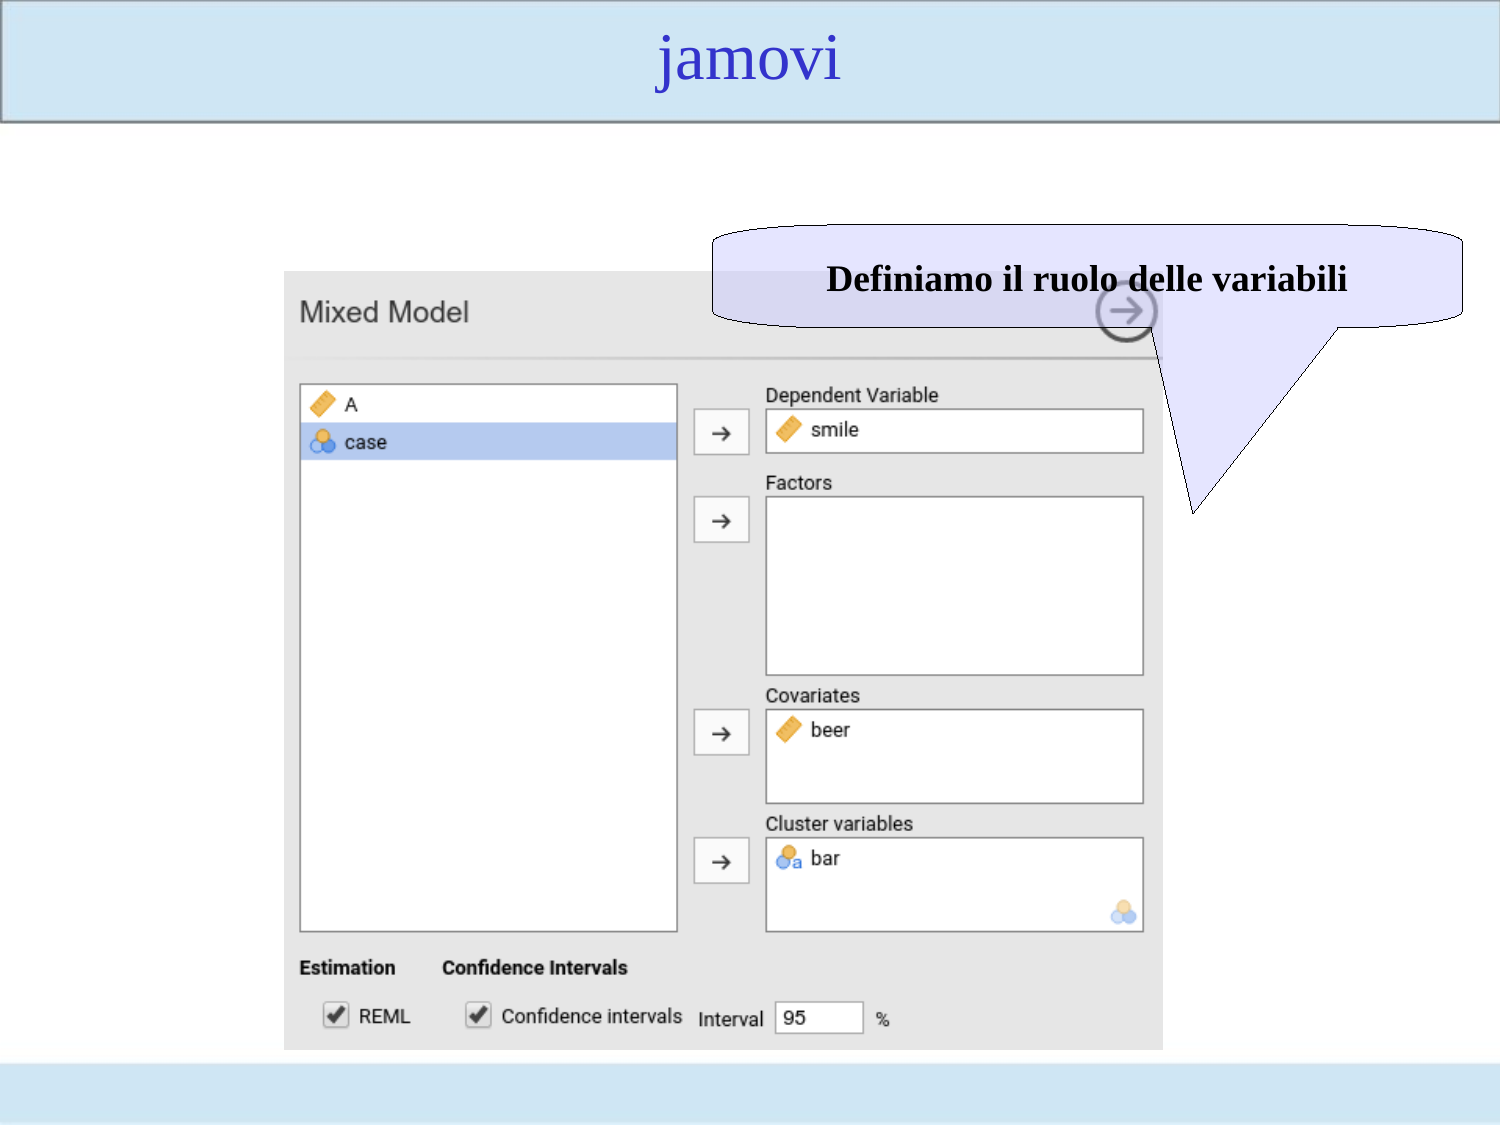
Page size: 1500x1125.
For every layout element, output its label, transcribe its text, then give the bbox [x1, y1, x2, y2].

text_box Definiamo il ruolo delle variabili [712, 224, 1463, 514]
title jamovi [112, 0, 1388, 147]
picture [0, 0, 1500, 1125]
